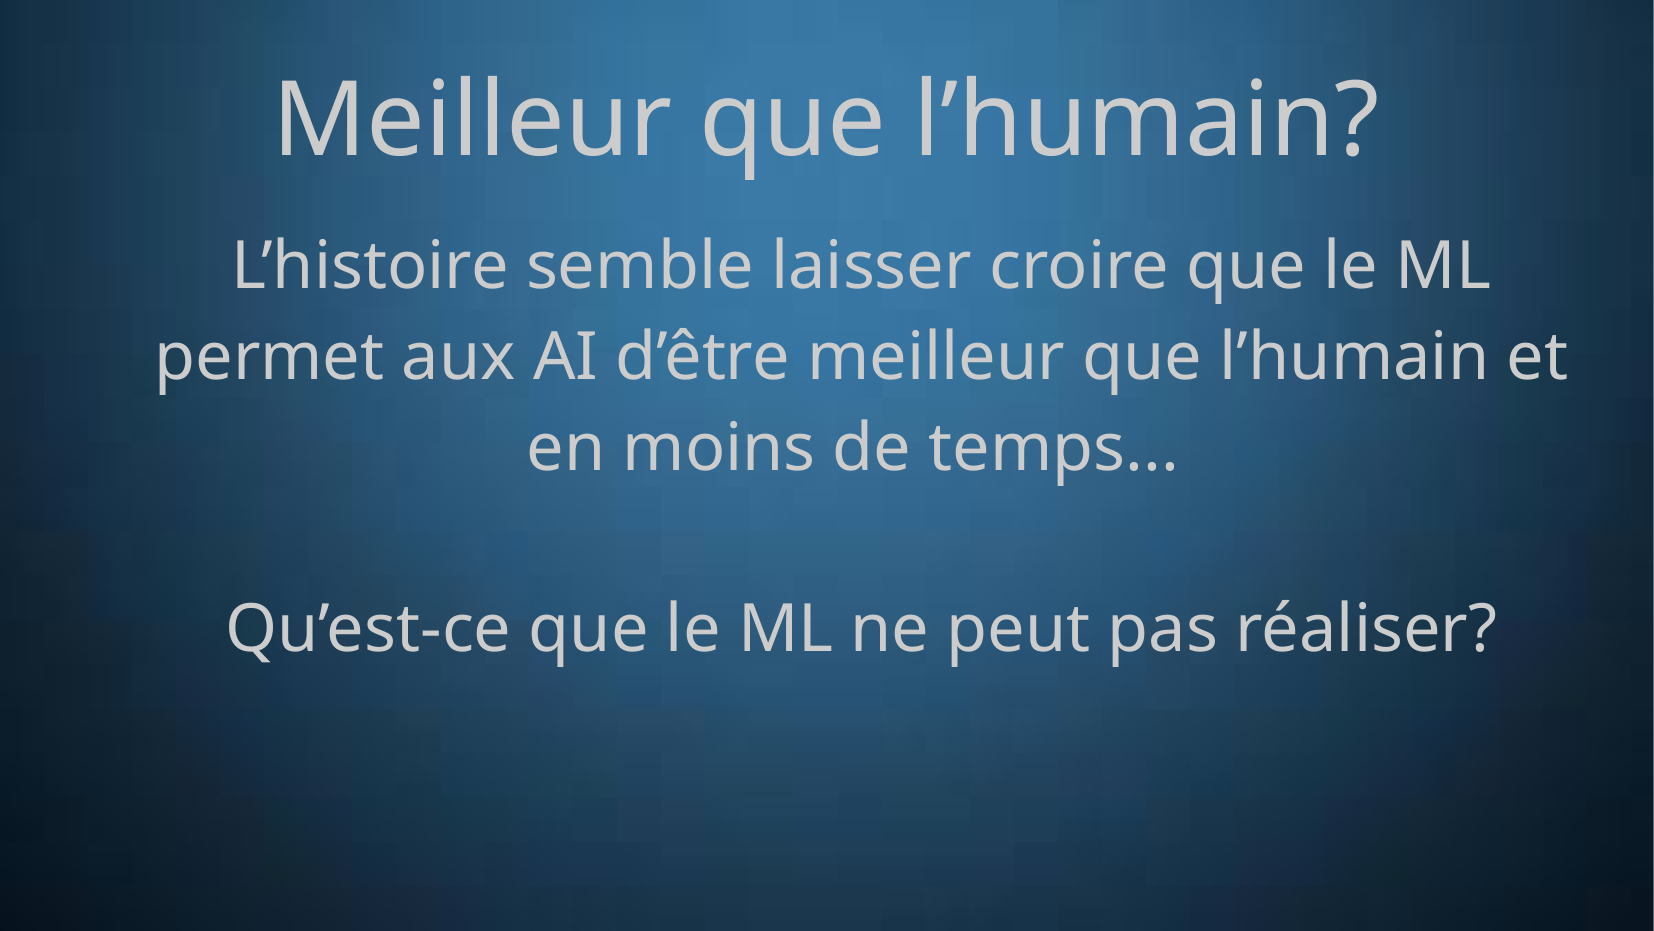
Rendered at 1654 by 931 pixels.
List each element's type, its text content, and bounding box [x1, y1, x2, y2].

picture [0, 0, 1654, 931]
list L’histoire semble laisser croire que le ML permet aux AI d’être meilleur que l’humain et en moins de temps... Qu’est-ce que le ML ne peut pas réaliser? [82, 217, 1571, 758]
title Meilleur que l’humain? [82, 37, 1571, 193]
